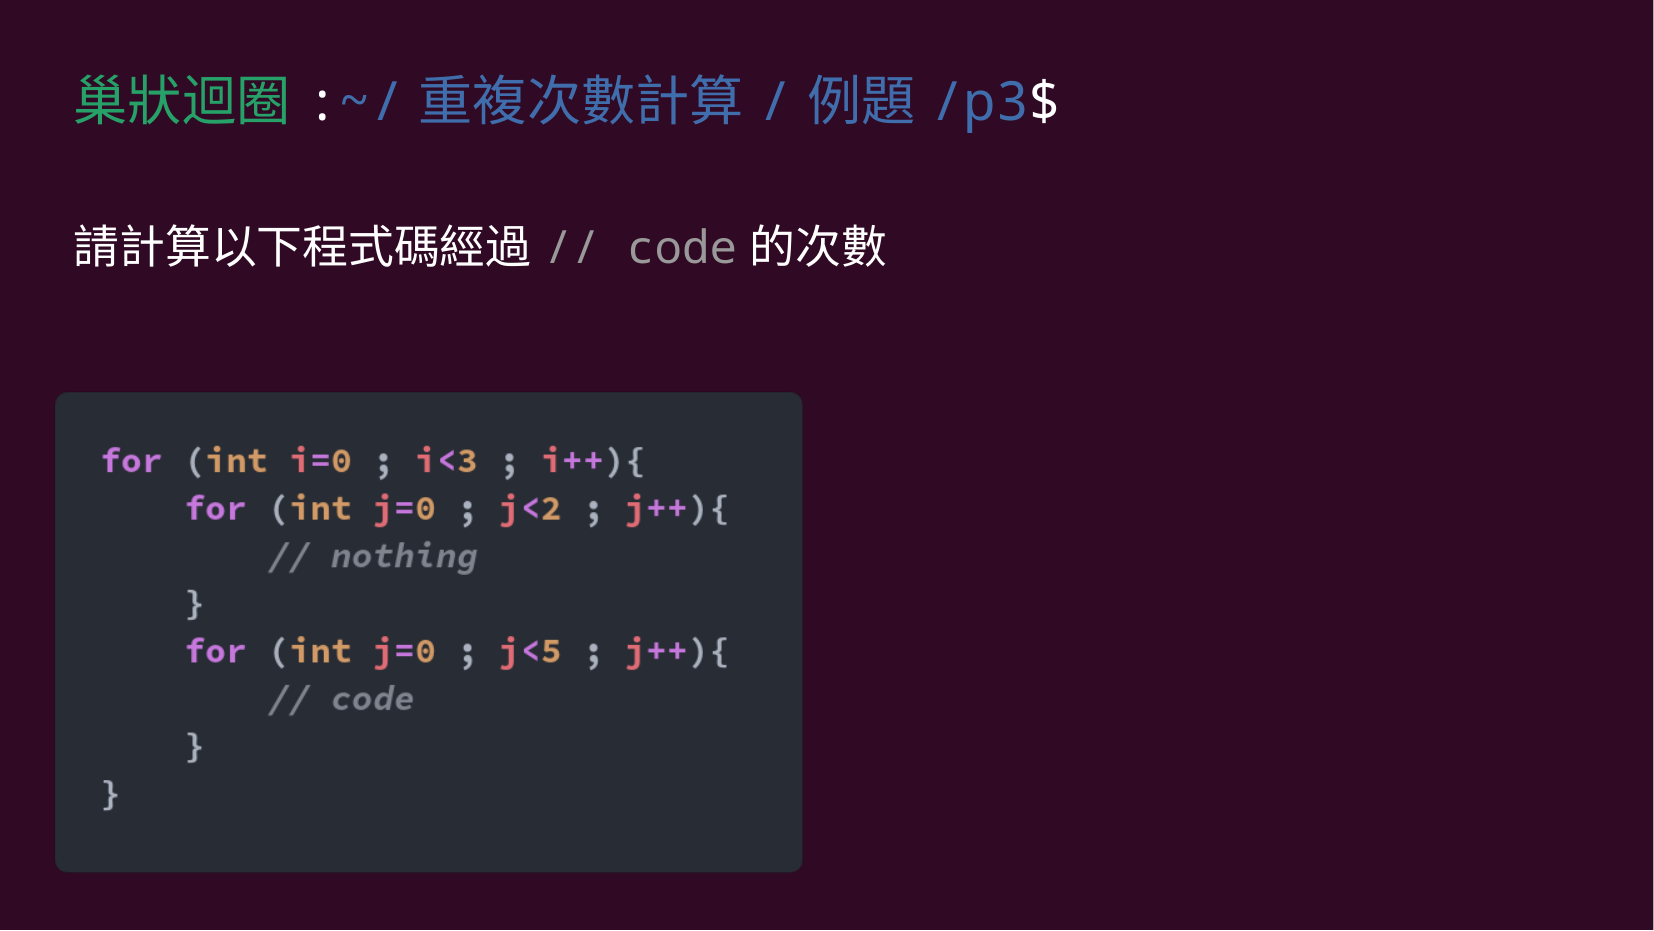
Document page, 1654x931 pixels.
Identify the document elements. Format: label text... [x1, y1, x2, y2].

text_box 巢狀迴圈:~/重複次數計算/例題/p3$ [59, 55, 1201, 139]
text_box 請計算以下程式碼經過// code的次數 [59, 193, 1613, 488]
picture [0, 337, 858, 929]
